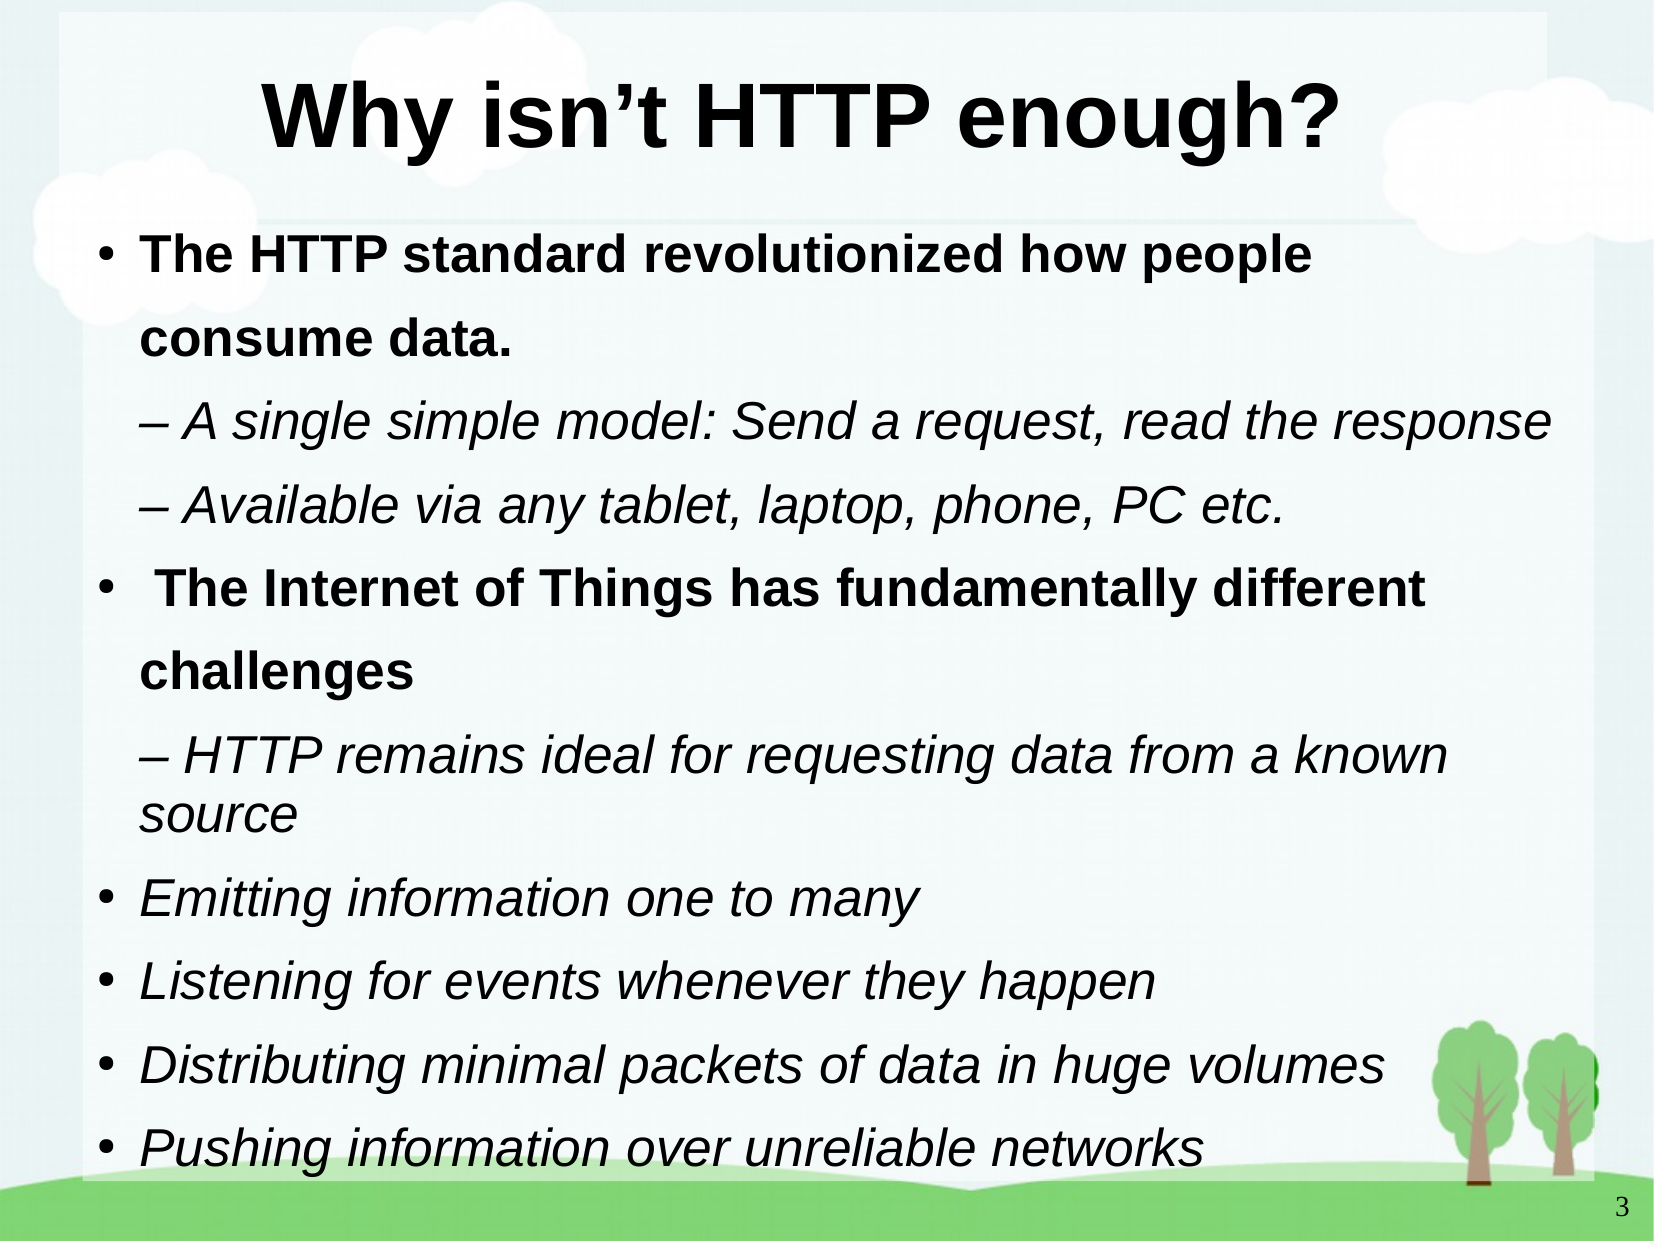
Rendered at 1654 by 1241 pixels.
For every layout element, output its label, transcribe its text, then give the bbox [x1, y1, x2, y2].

picture [0, 0, 1654, 1241]
list The HTTP standard revolutionized how people consume data. – A single simple model: Send a request, read the response – Available via any tablet, laptop, phone, PC etc. The Internet of Things has fundamentally different challenges – HTTP remains ideal for requesting data from a known source Emitting information one to many Listening for events whenever they happen Distributing minimal packets of data in huge volumes Pushing information over unreliable networks [82, 224, 1595, 1182]
title Why isn’t HTTP enough? [59, 11, 1548, 219]
